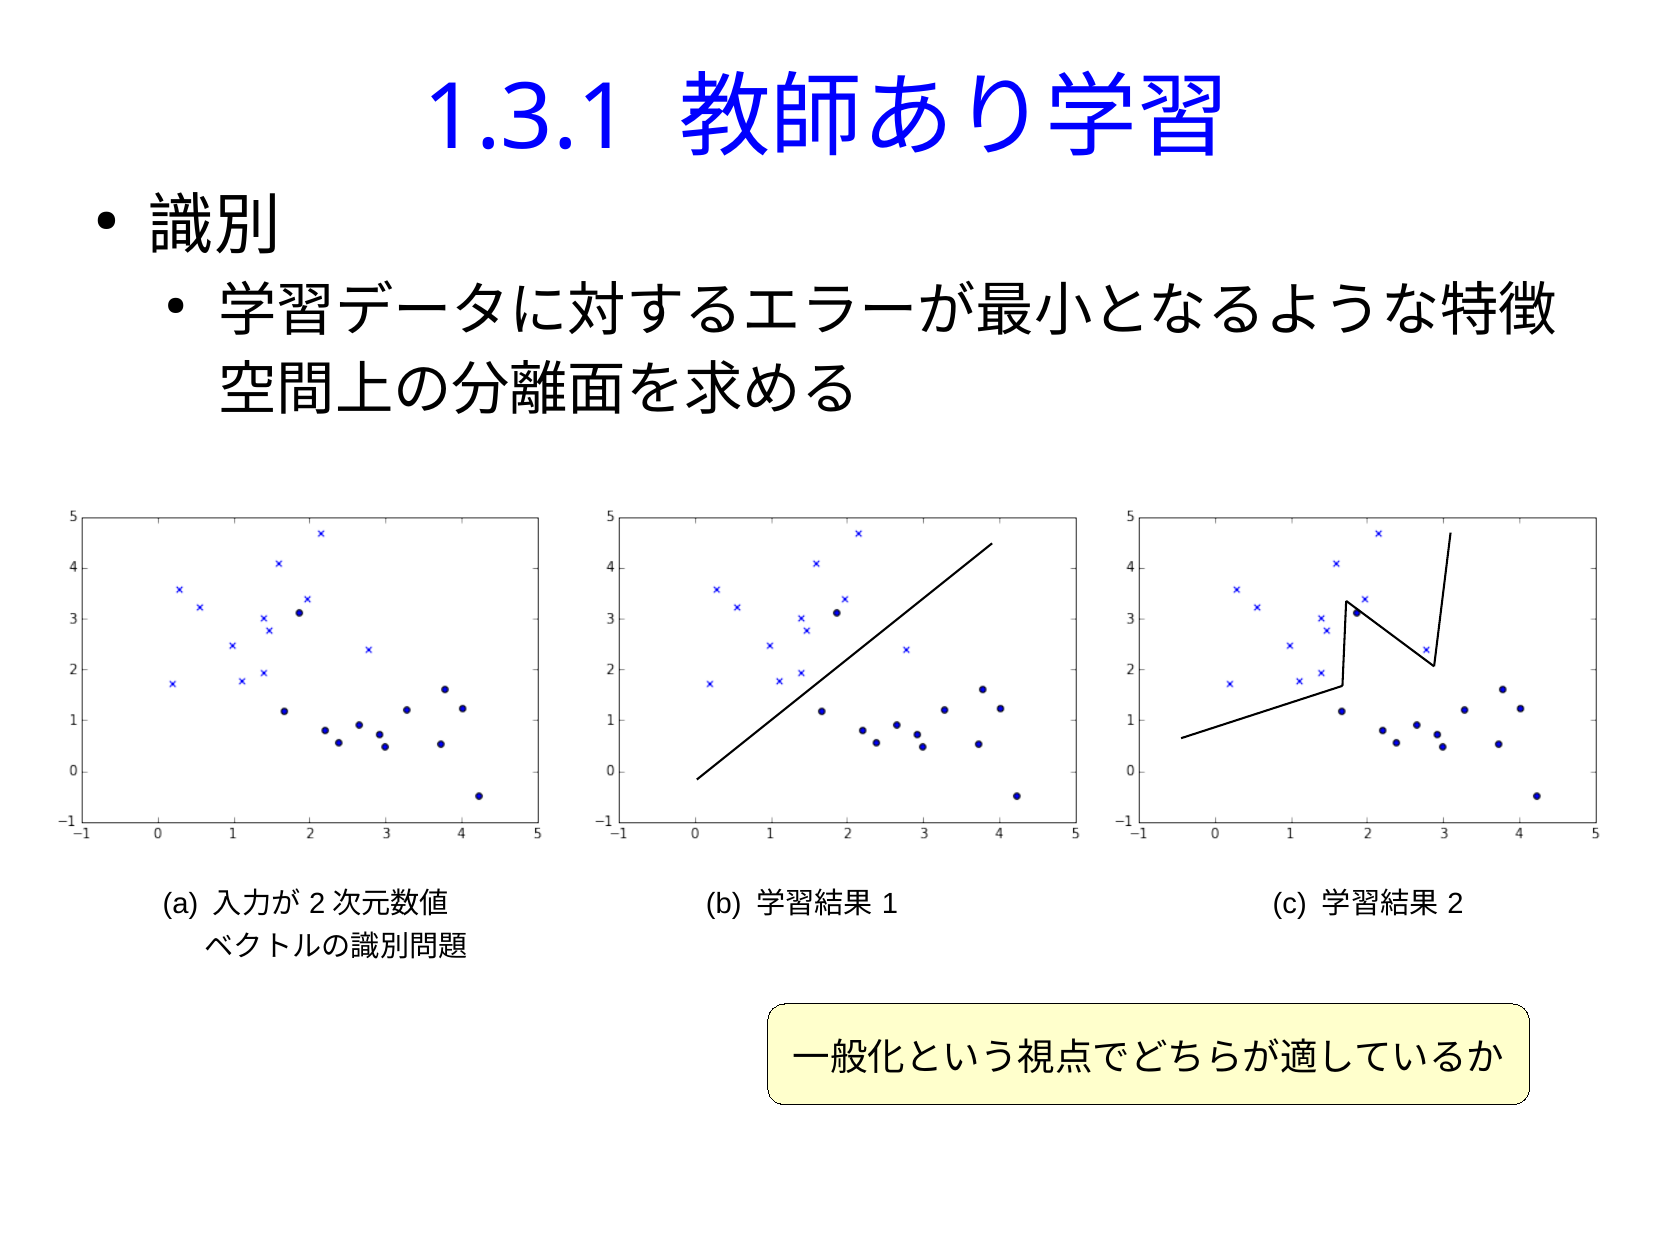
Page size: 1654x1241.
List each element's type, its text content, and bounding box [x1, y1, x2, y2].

list 識別 学習データに対するエラーが最小となるような特徴空間上の分離面を求める [76, 177, 1565, 975]
picture [586, 501, 1088, 851]
title 1.3.1 教師あり学習 [82, 44, 1571, 183]
text_box (c) 学習結果2 [1257, 872, 1479, 932]
text_box (b) 学習結果1 [691, 872, 914, 932]
text_box 一般化という視点でどちらが適しているか [767, 1003, 1530, 1105]
picture [1106, 501, 1608, 851]
text_box (a) 入力が2次元数値 ベクトルの識別問題 [147, 872, 490, 975]
picture [49, 501, 550, 851]
